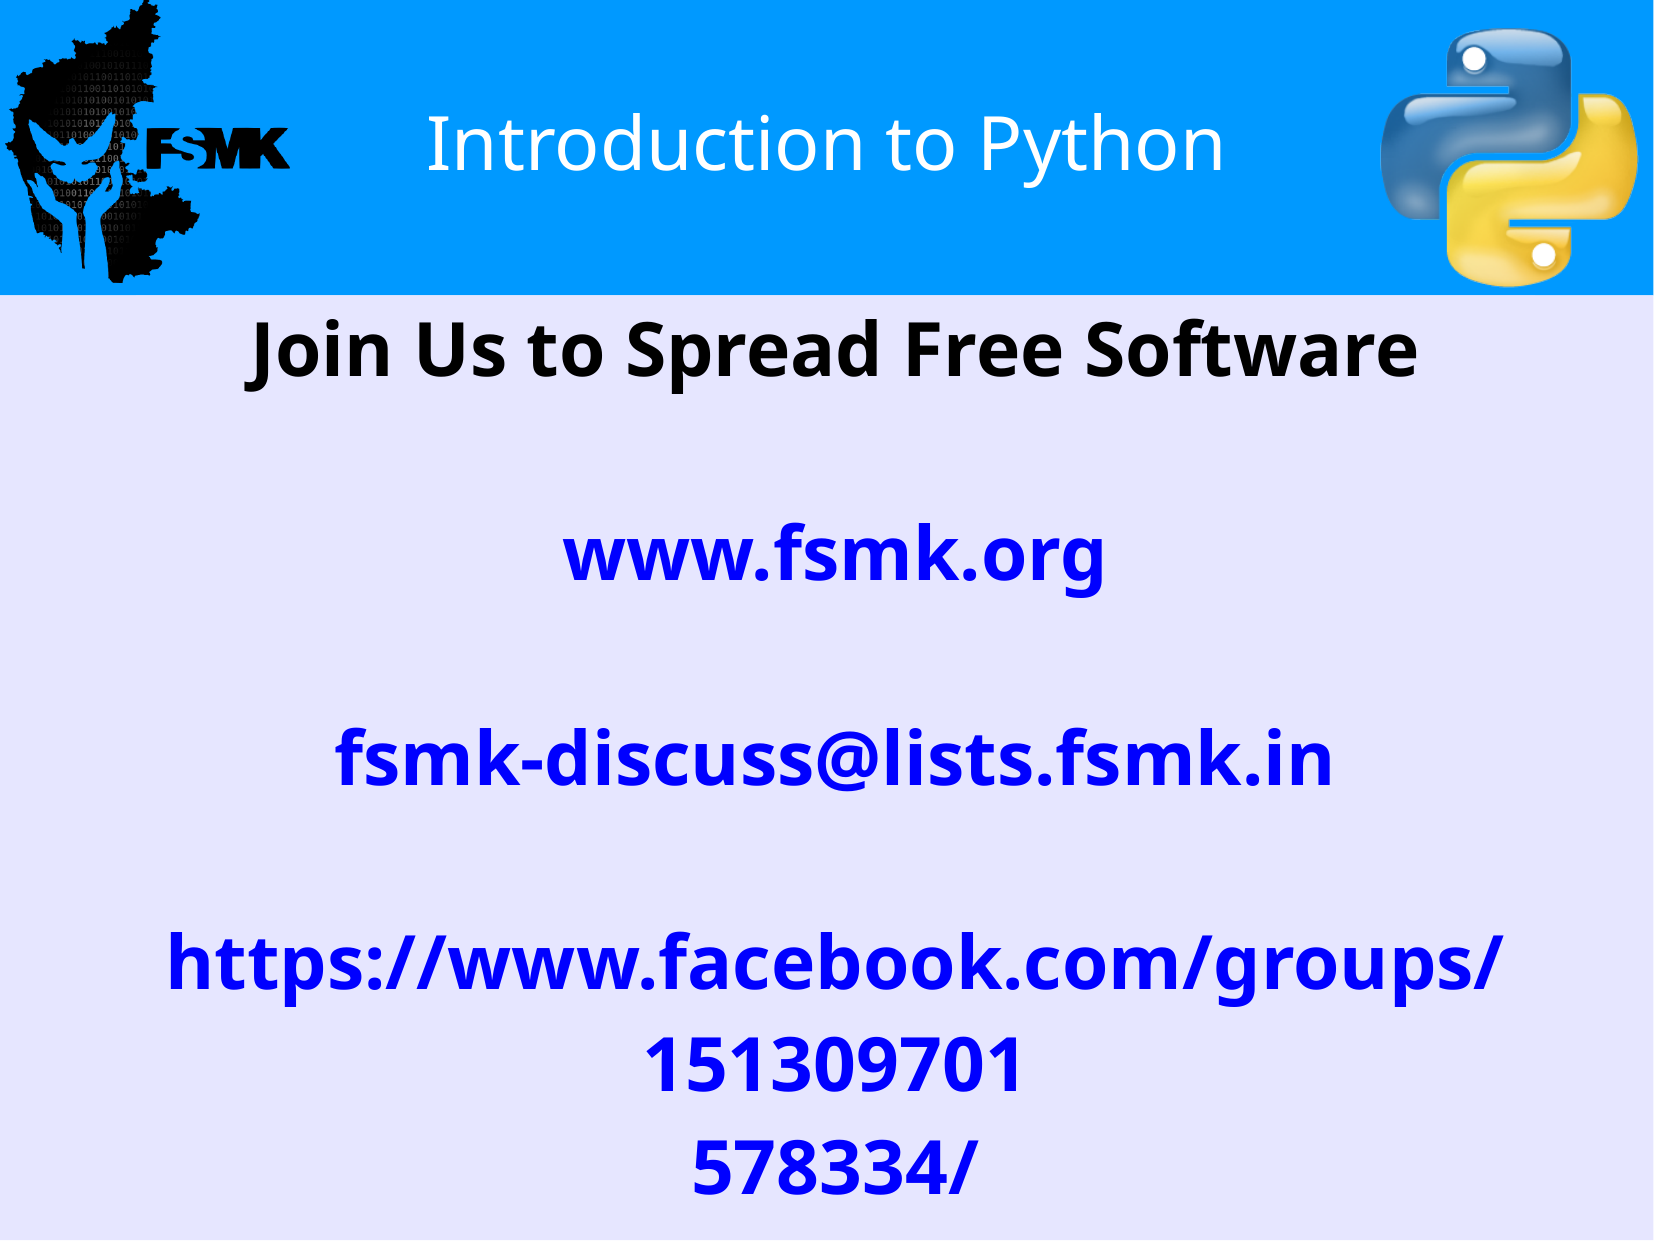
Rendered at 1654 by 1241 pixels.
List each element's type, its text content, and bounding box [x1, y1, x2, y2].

picture [1346, 0, 1654, 295]
picture [5, 0, 290, 283]
title Introduction to Python [0, 0, 1346, 295]
text_box Join Us to Spread Free Software www.fsmk.org fsmk-discuss@lists.fsmk.in https://www.facebook.com/groups/151309701 578334/ [135, 321, 1536, 1191]
text_box [0, 295, 1654, 1241]
